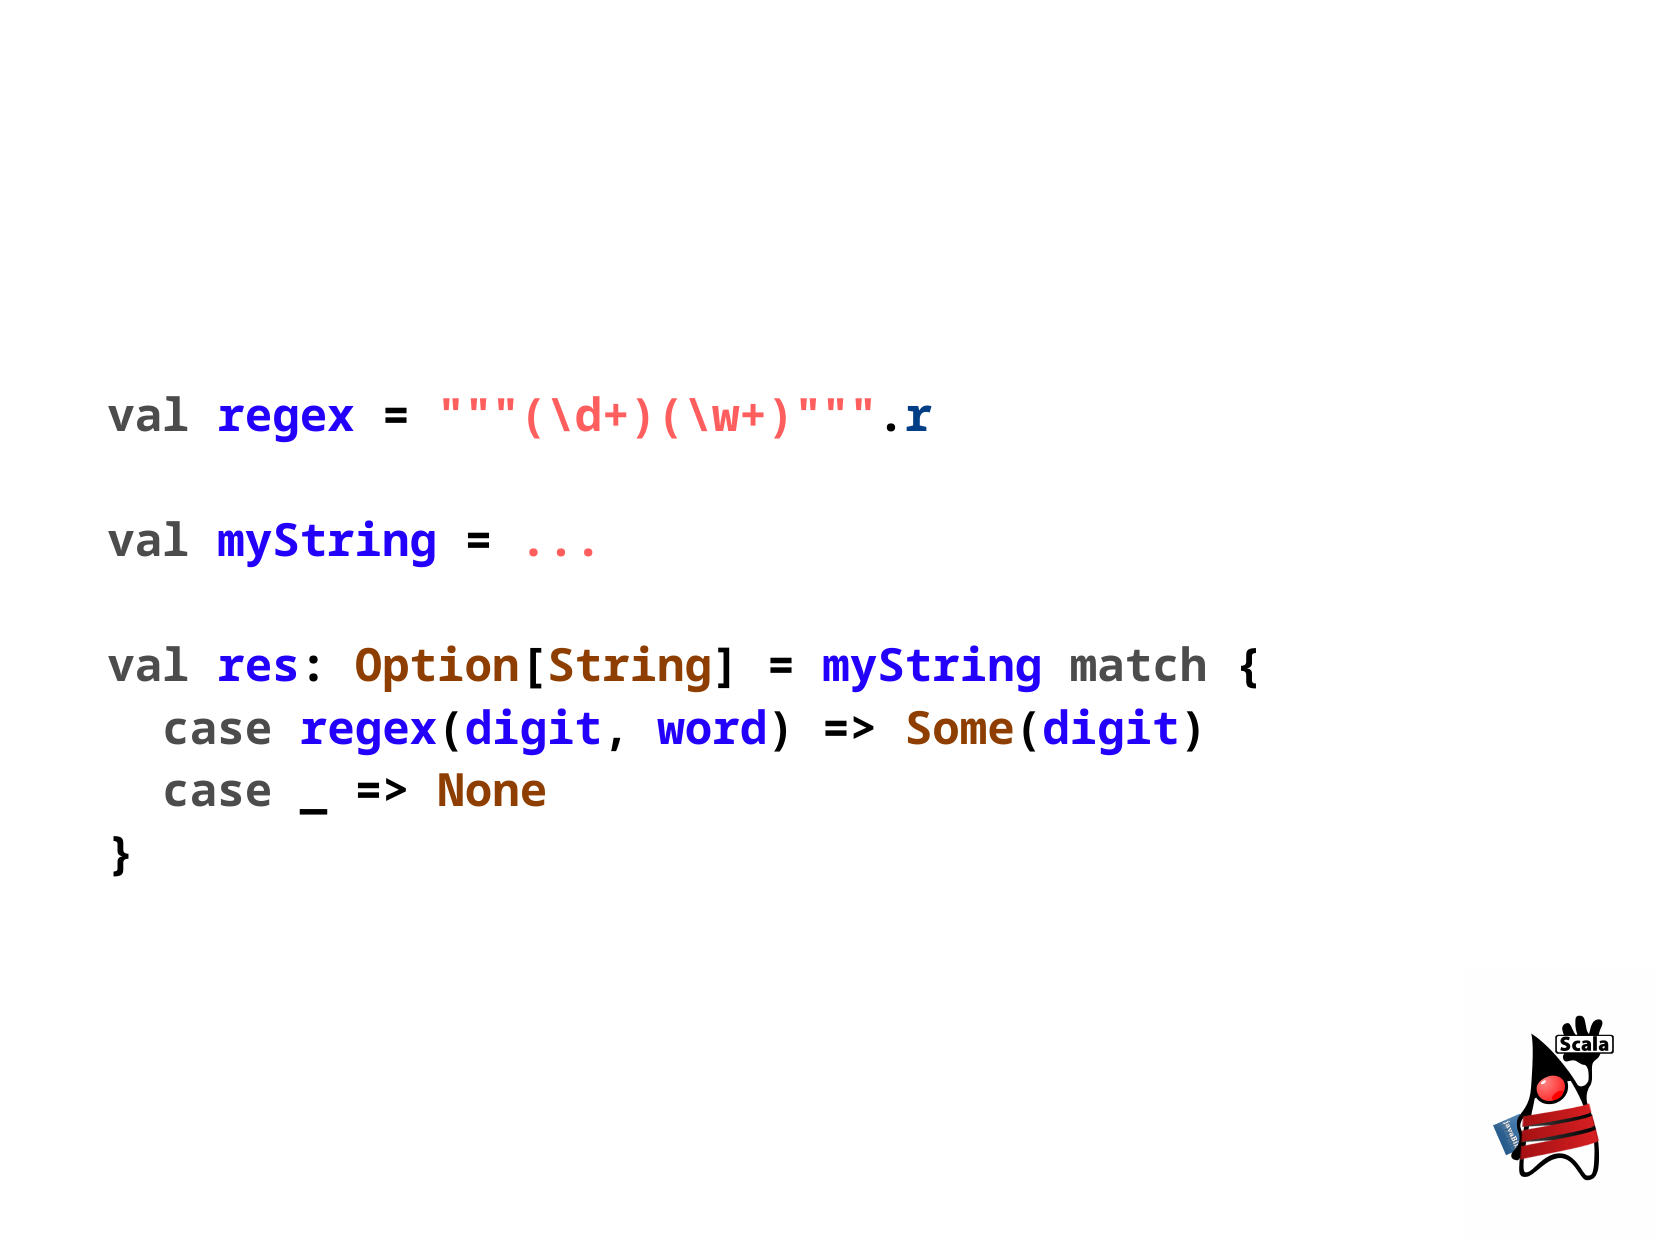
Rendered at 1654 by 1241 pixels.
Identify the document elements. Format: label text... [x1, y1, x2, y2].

picture [1462, 969, 1654, 1241]
text_box val regex = """(\d+)(\w+)""".r val myString = ... val res: Option[String] = myString match { case regex(digit, word) => Some(digit) case _ => None } [37, 375, 1613, 816]
